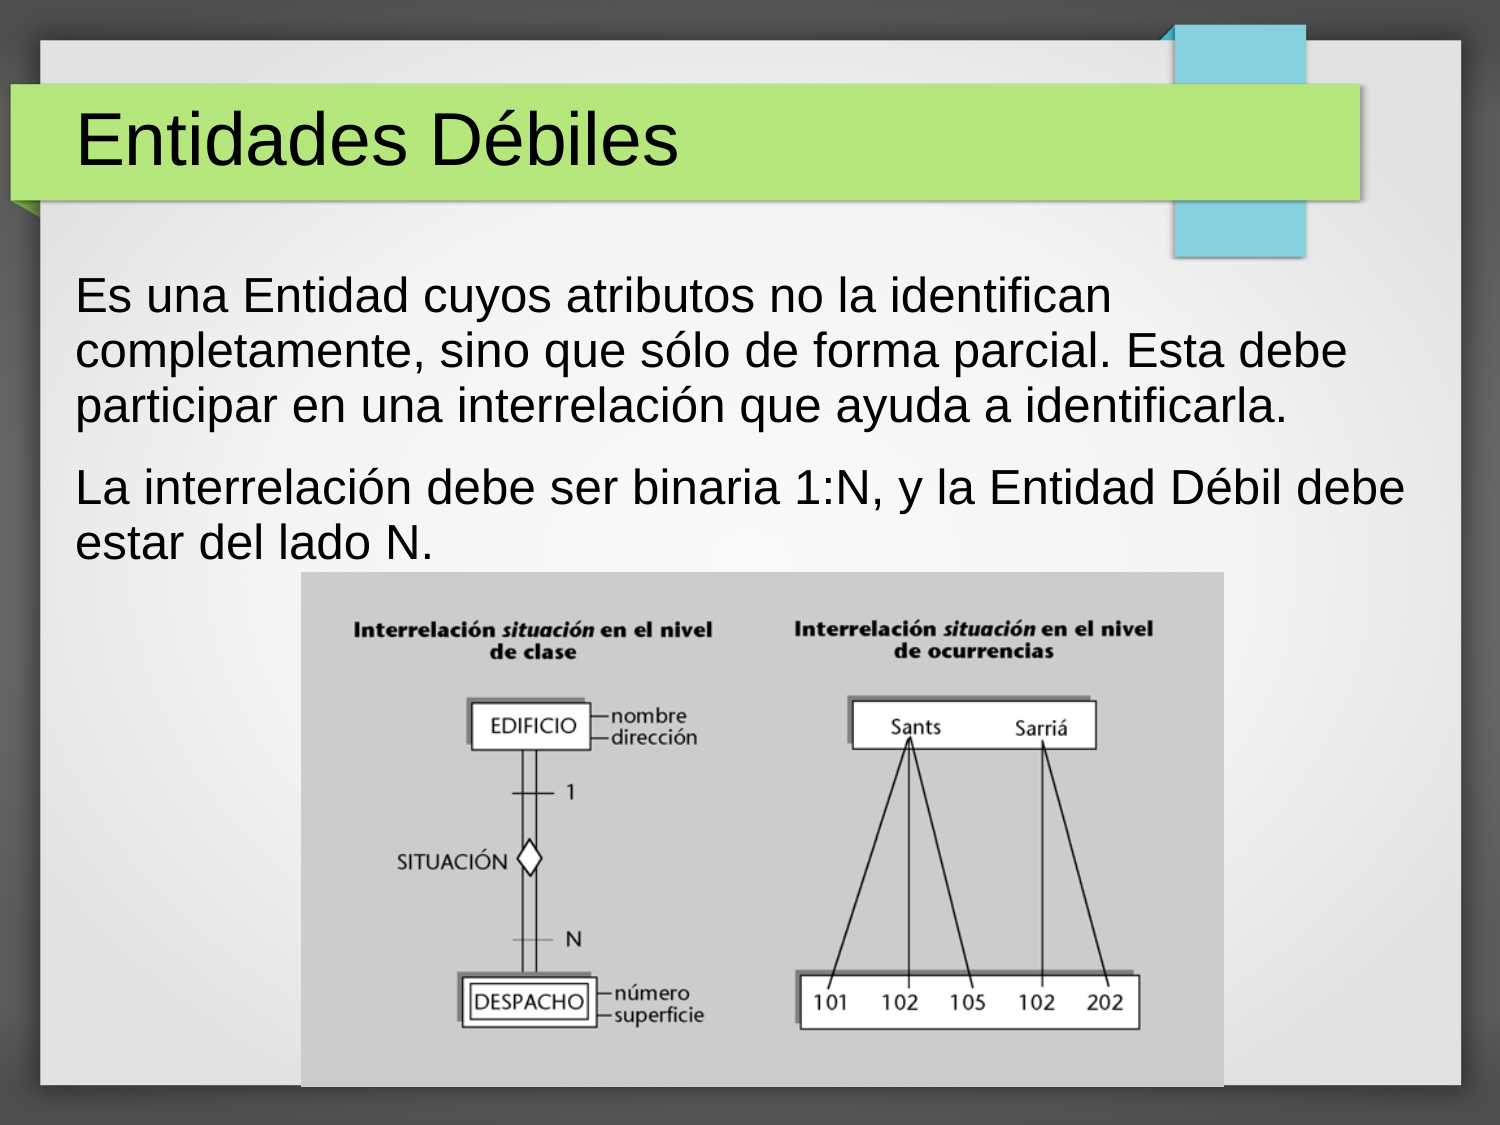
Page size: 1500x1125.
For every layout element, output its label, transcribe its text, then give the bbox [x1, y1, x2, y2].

list Es una Entidad cuyos atributos no la identifican completamente, sino que sólo de forma parcial. Esta debe participar en una interrelación que ayuda a identificarla. La interrelación debe ser binaria 1:N, y la Entidad Débil debe estar del lado N. [75, 267, 1426, 921]
picture [0, 0, 1500, 1125]
title Entidades Débiles [75, 85, 1147, 193]
